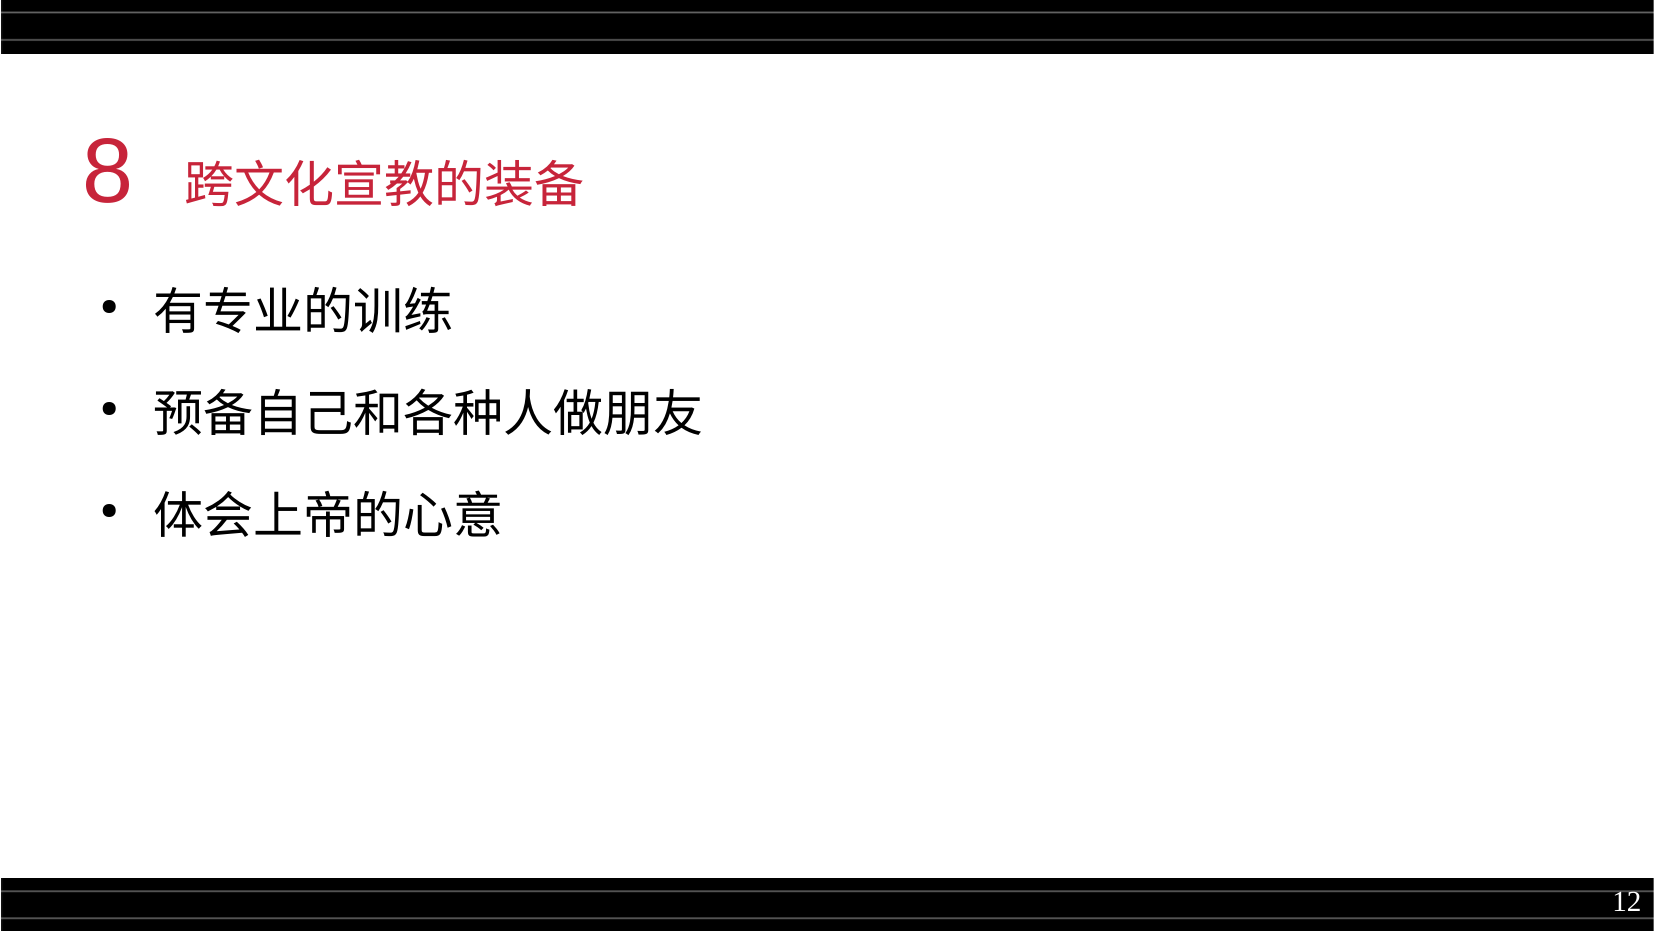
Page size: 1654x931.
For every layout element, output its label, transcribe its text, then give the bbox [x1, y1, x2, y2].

picture [1, 0, 1654, 54]
picture [1, 878, 1654, 931]
title 8 跨文化宣教的装备 [82, 92, 1571, 249]
list 有专业的训练 预备自己和各种人做朋友 体会上帝的心意 [82, 271, 1571, 851]
